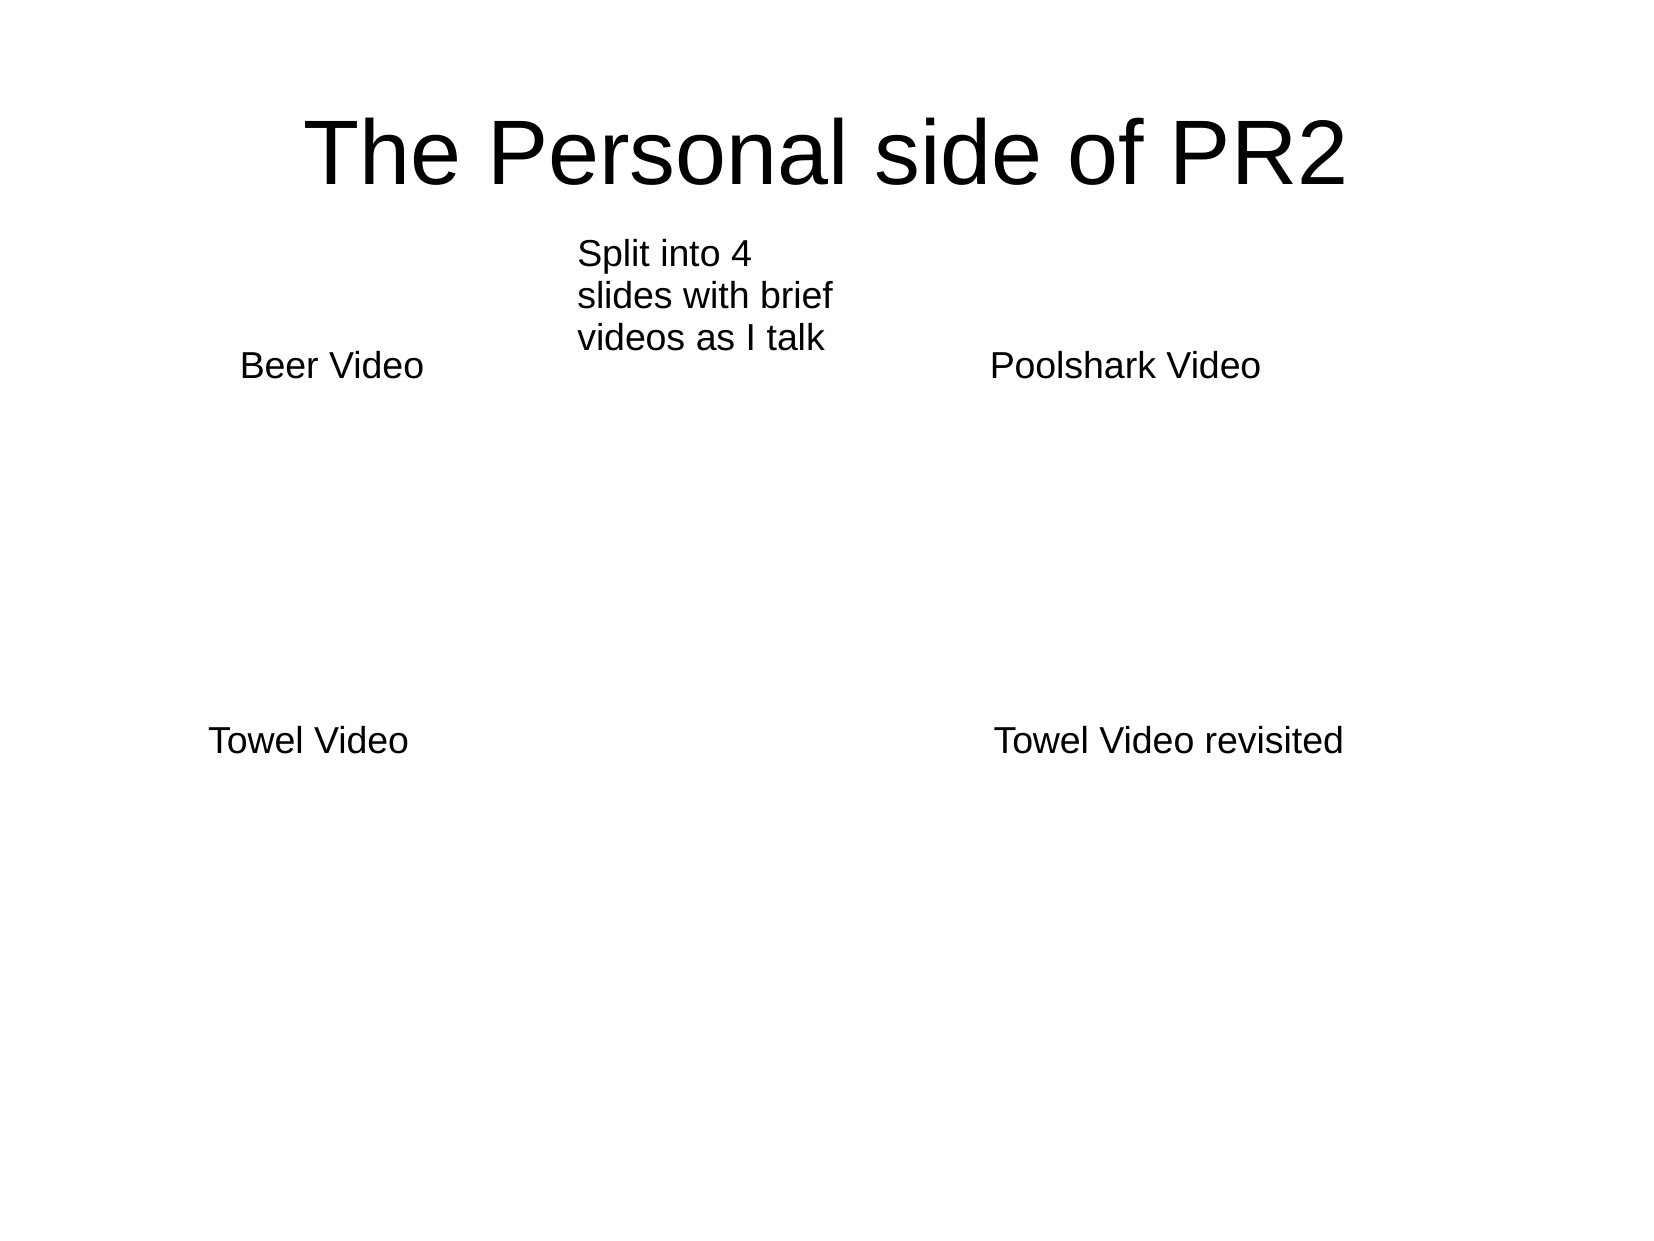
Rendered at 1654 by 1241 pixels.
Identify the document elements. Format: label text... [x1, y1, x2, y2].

text_box Beer Video [225, 337, 676, 395]
text_box Towel Video [193, 712, 644, 770]
text_box Split into 4 slides with brief videos as I talk [562, 225, 863, 366]
text_box Poolshark Video [975, 337, 1576, 395]
text_box Towel Video revisited [978, 712, 1429, 770]
title The Personal side of PR2 [82, 56, 1571, 250]
